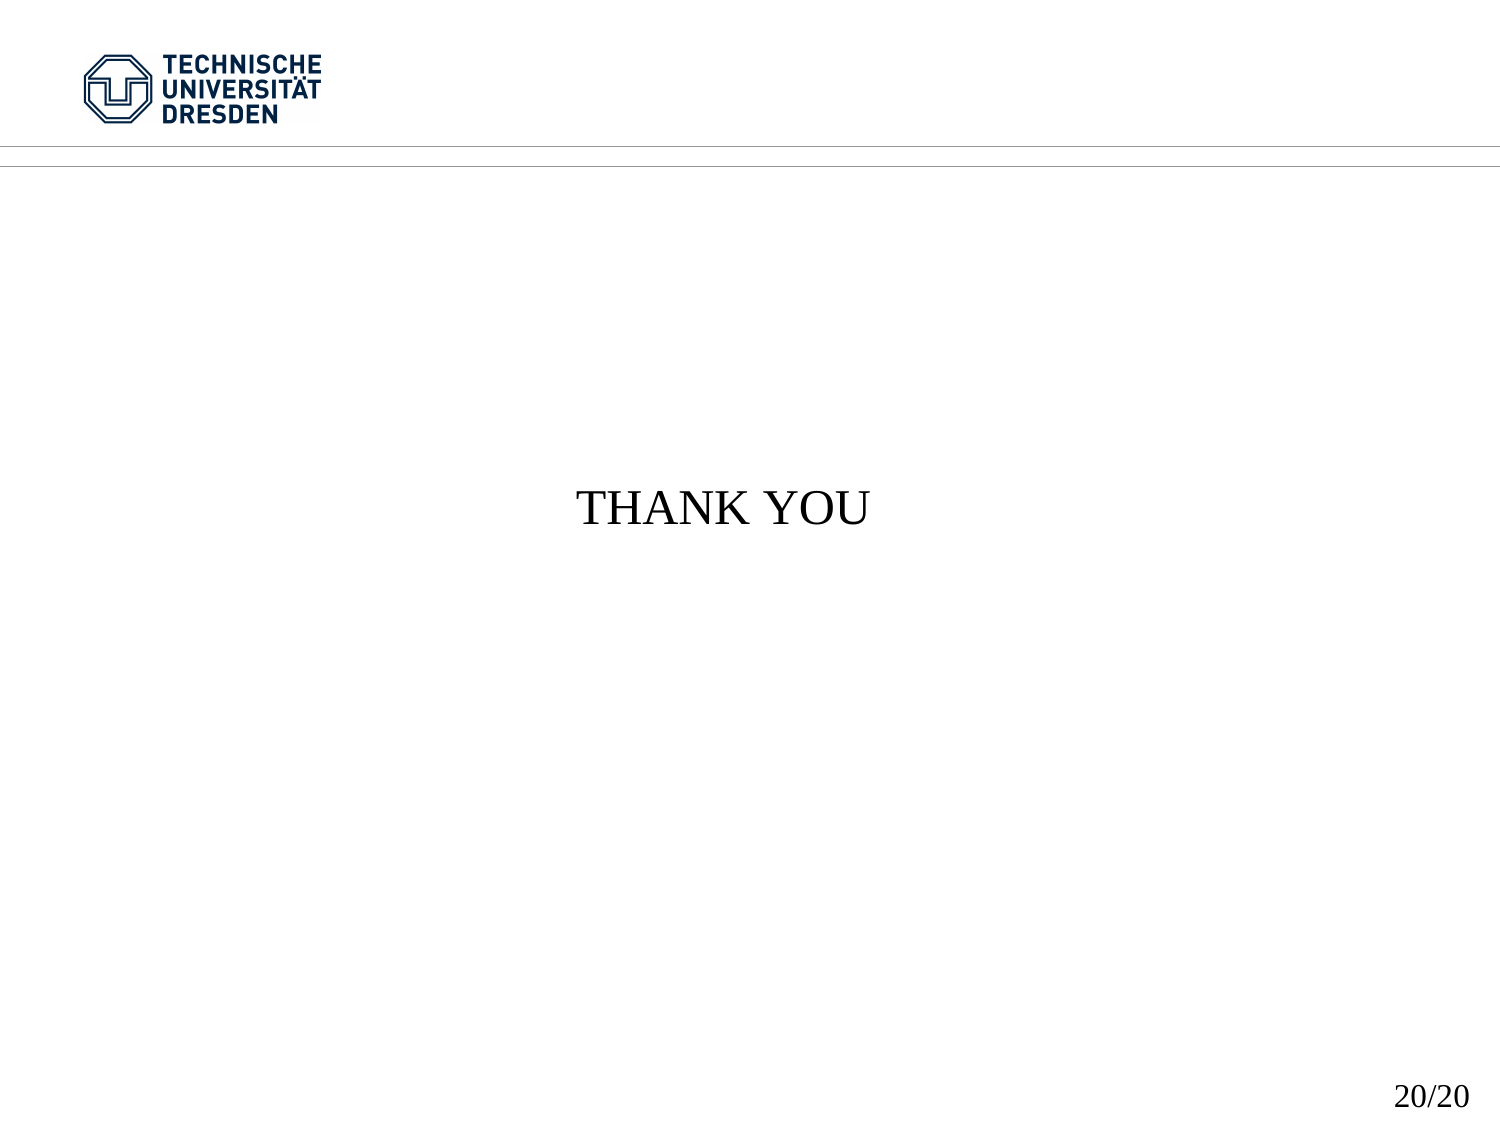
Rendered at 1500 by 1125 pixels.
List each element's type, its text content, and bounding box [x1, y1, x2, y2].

picture [83, 54, 321, 124]
text_box THANK YOU [561, 472, 1093, 543]
